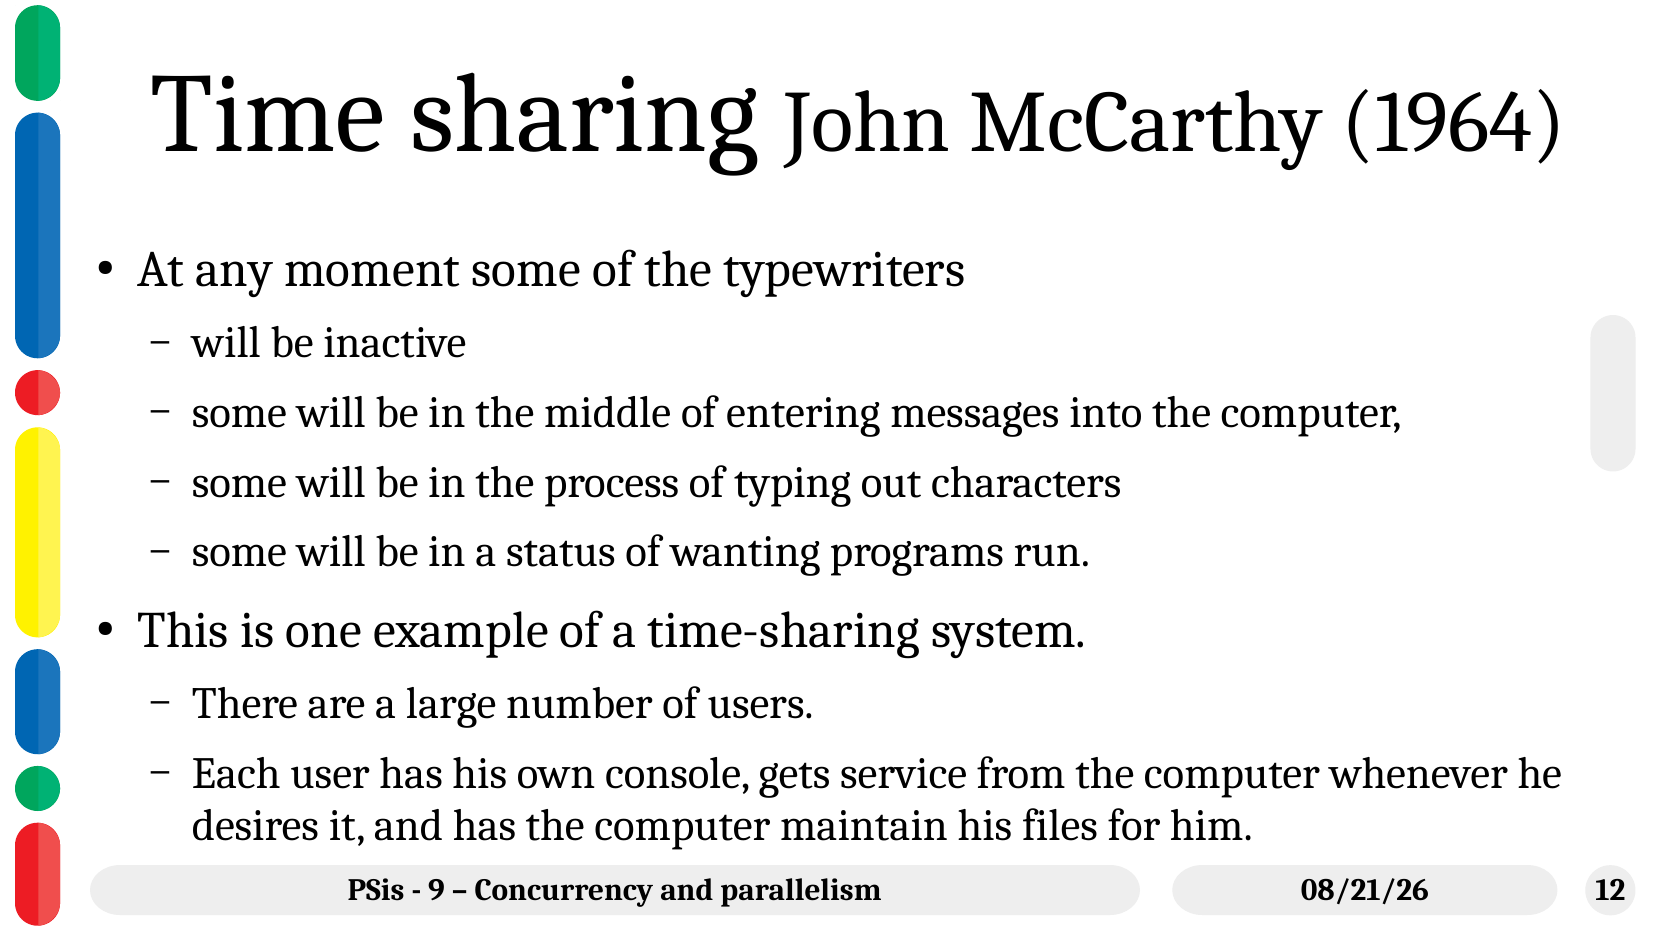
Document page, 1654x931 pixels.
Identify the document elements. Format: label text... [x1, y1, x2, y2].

title Time sharing John McCarthy (1964) [82, 37, 1636, 193]
list At any moment some of the typewriters will be inactive some will be in the middle of entering messages into the computer, some will be in the process of typing out characters some will be in a status of wanting programs run. This is one example of a time-sharing system. There are a large number of users. Each user has his own console, gets service from the computer whenever he desires it, and has the computer maintain his files for him. [82, 240, 1571, 866]
